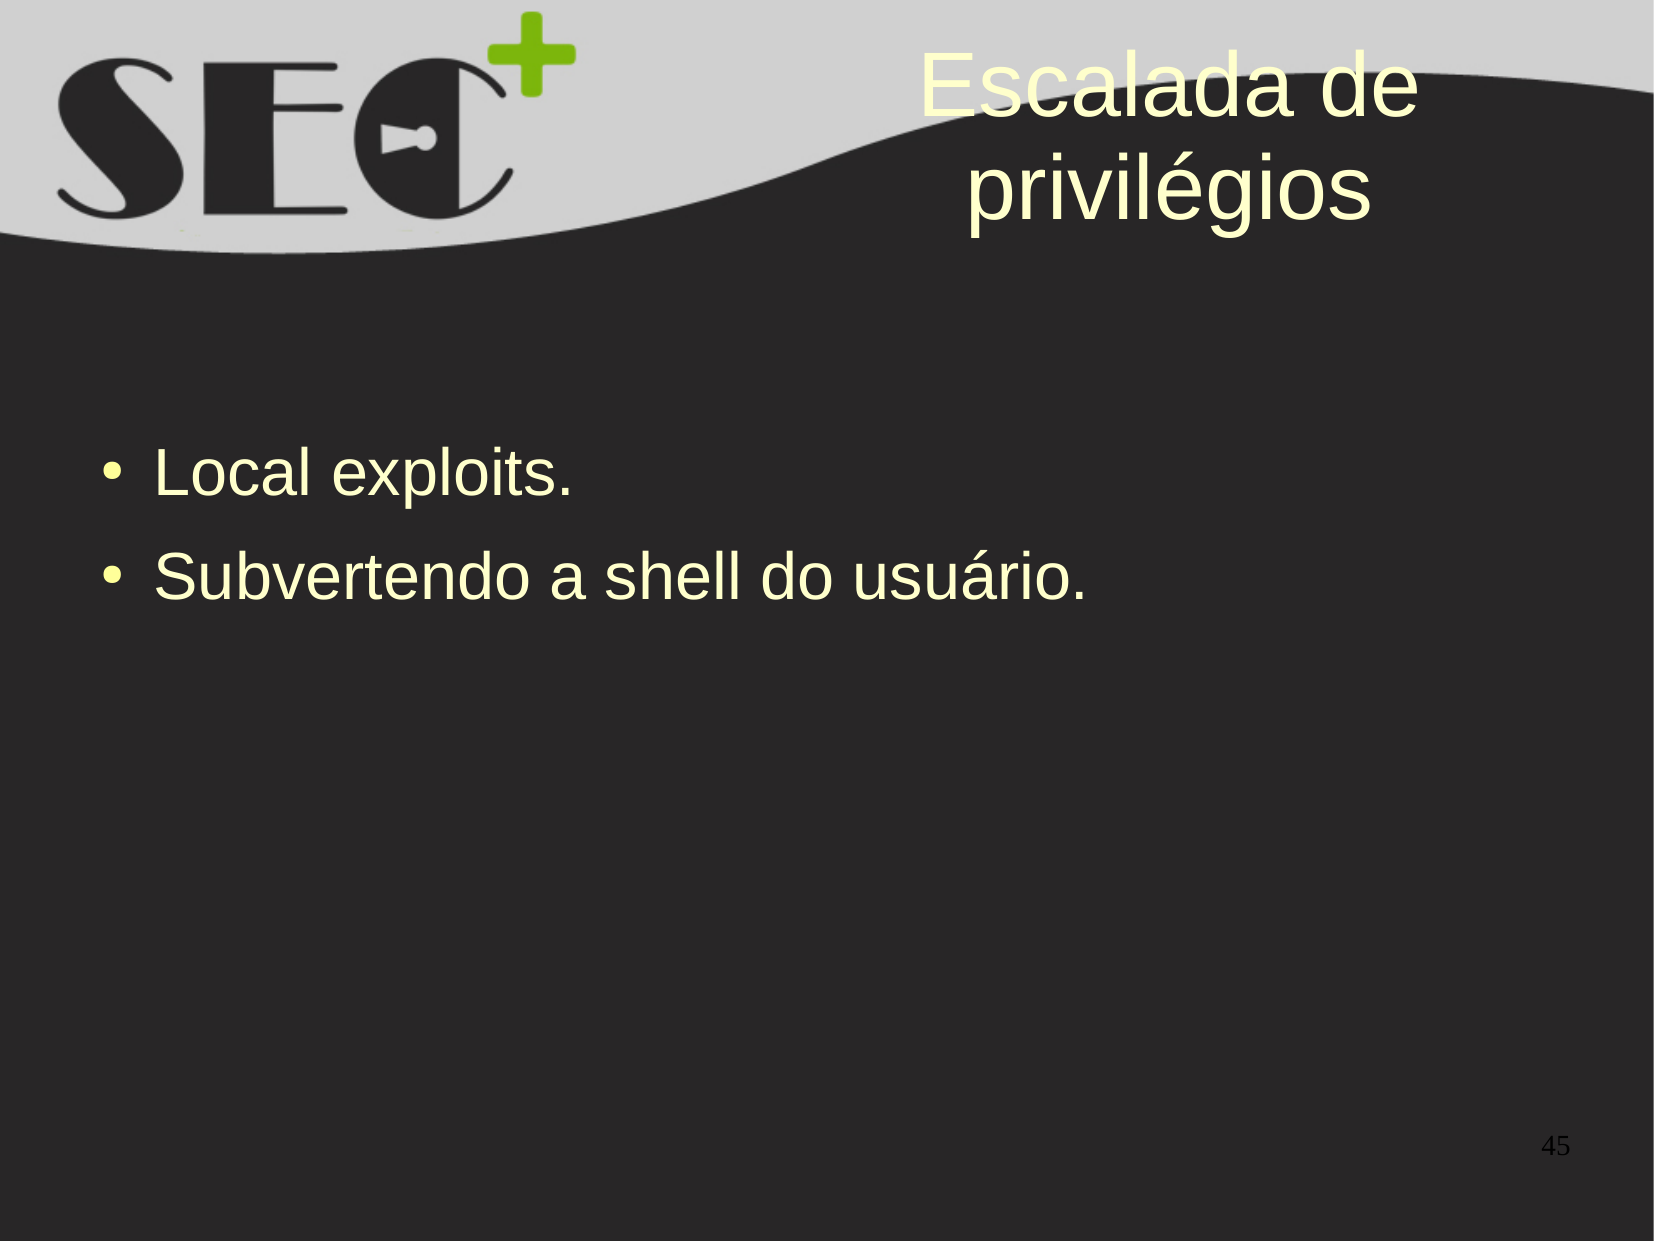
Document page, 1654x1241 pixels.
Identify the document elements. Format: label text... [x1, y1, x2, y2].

picture [0, 0, 1654, 1241]
title Escalada de privilégios [705, 32, 1636, 240]
list Local exploits. Subvertendo a shell do usuário. [82, 435, 1571, 826]
